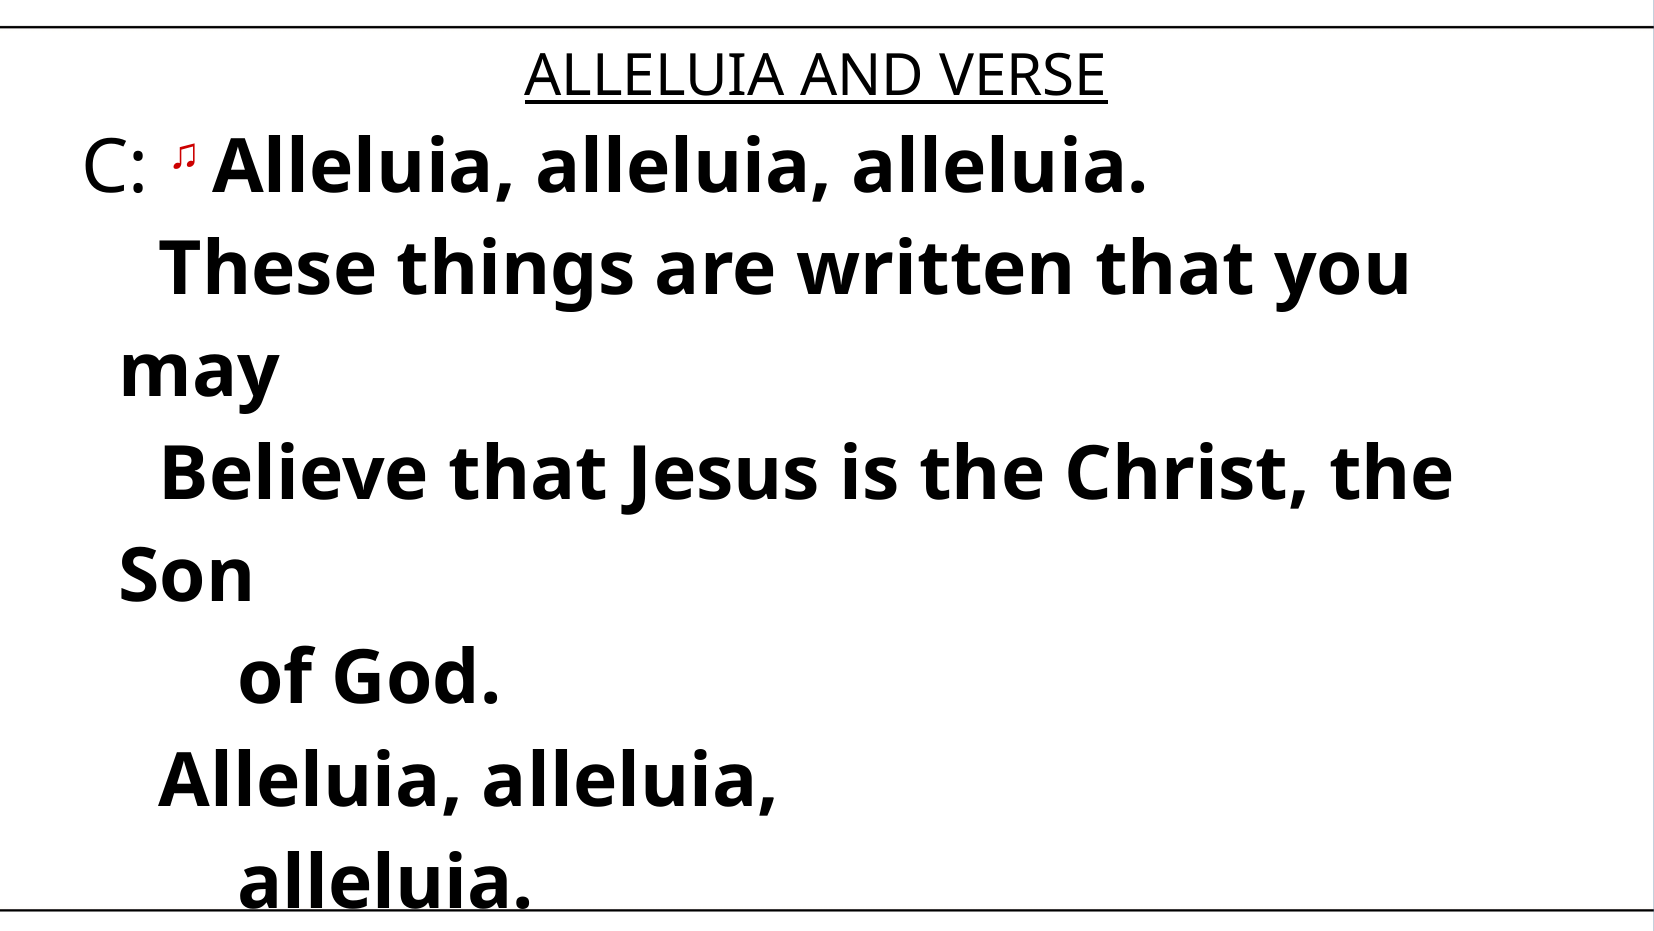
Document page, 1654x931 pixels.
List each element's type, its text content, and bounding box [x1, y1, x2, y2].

text_box ALLELUIA AND VERSE C: ♫ Alleluia, alleluia, alleluia. These things are written that you may Believe that Jesus is the Christ, the Son of God. Alleluia, alleluia, alleluia. [66, 25, 1567, 717]
picture [0, 0, 1654, 931]
